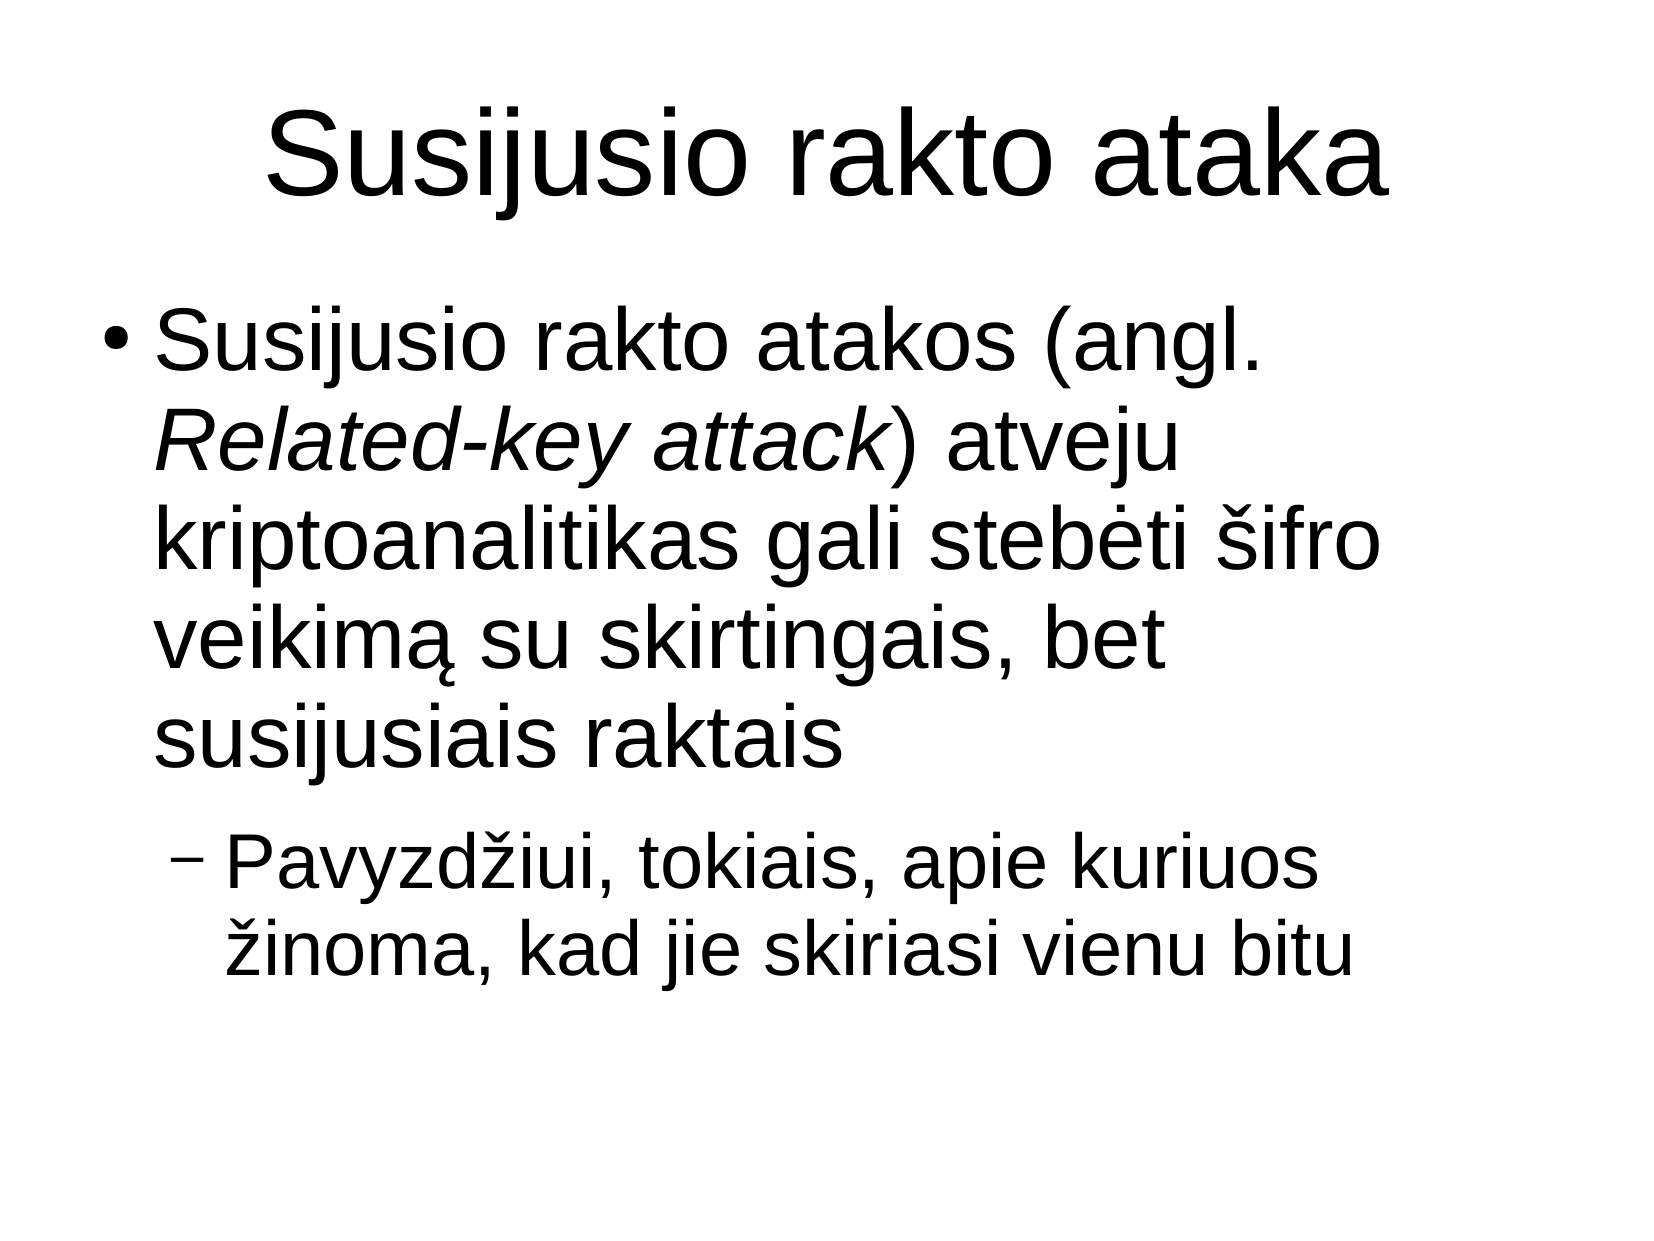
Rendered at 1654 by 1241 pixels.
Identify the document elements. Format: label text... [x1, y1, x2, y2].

list Susijusio rakto atakos (angl. Related-key attack) atveju kriptoanalitikas gali stebėti šifro veikimą su skirtingais, bet susijusiais raktais Pavyzdžiui, tokiais, apie kuriuos žinoma, kad jie skiriasi vienu bitu [82, 290, 1571, 1010]
title Susijusio rakto ataka [82, 49, 1571, 257]
